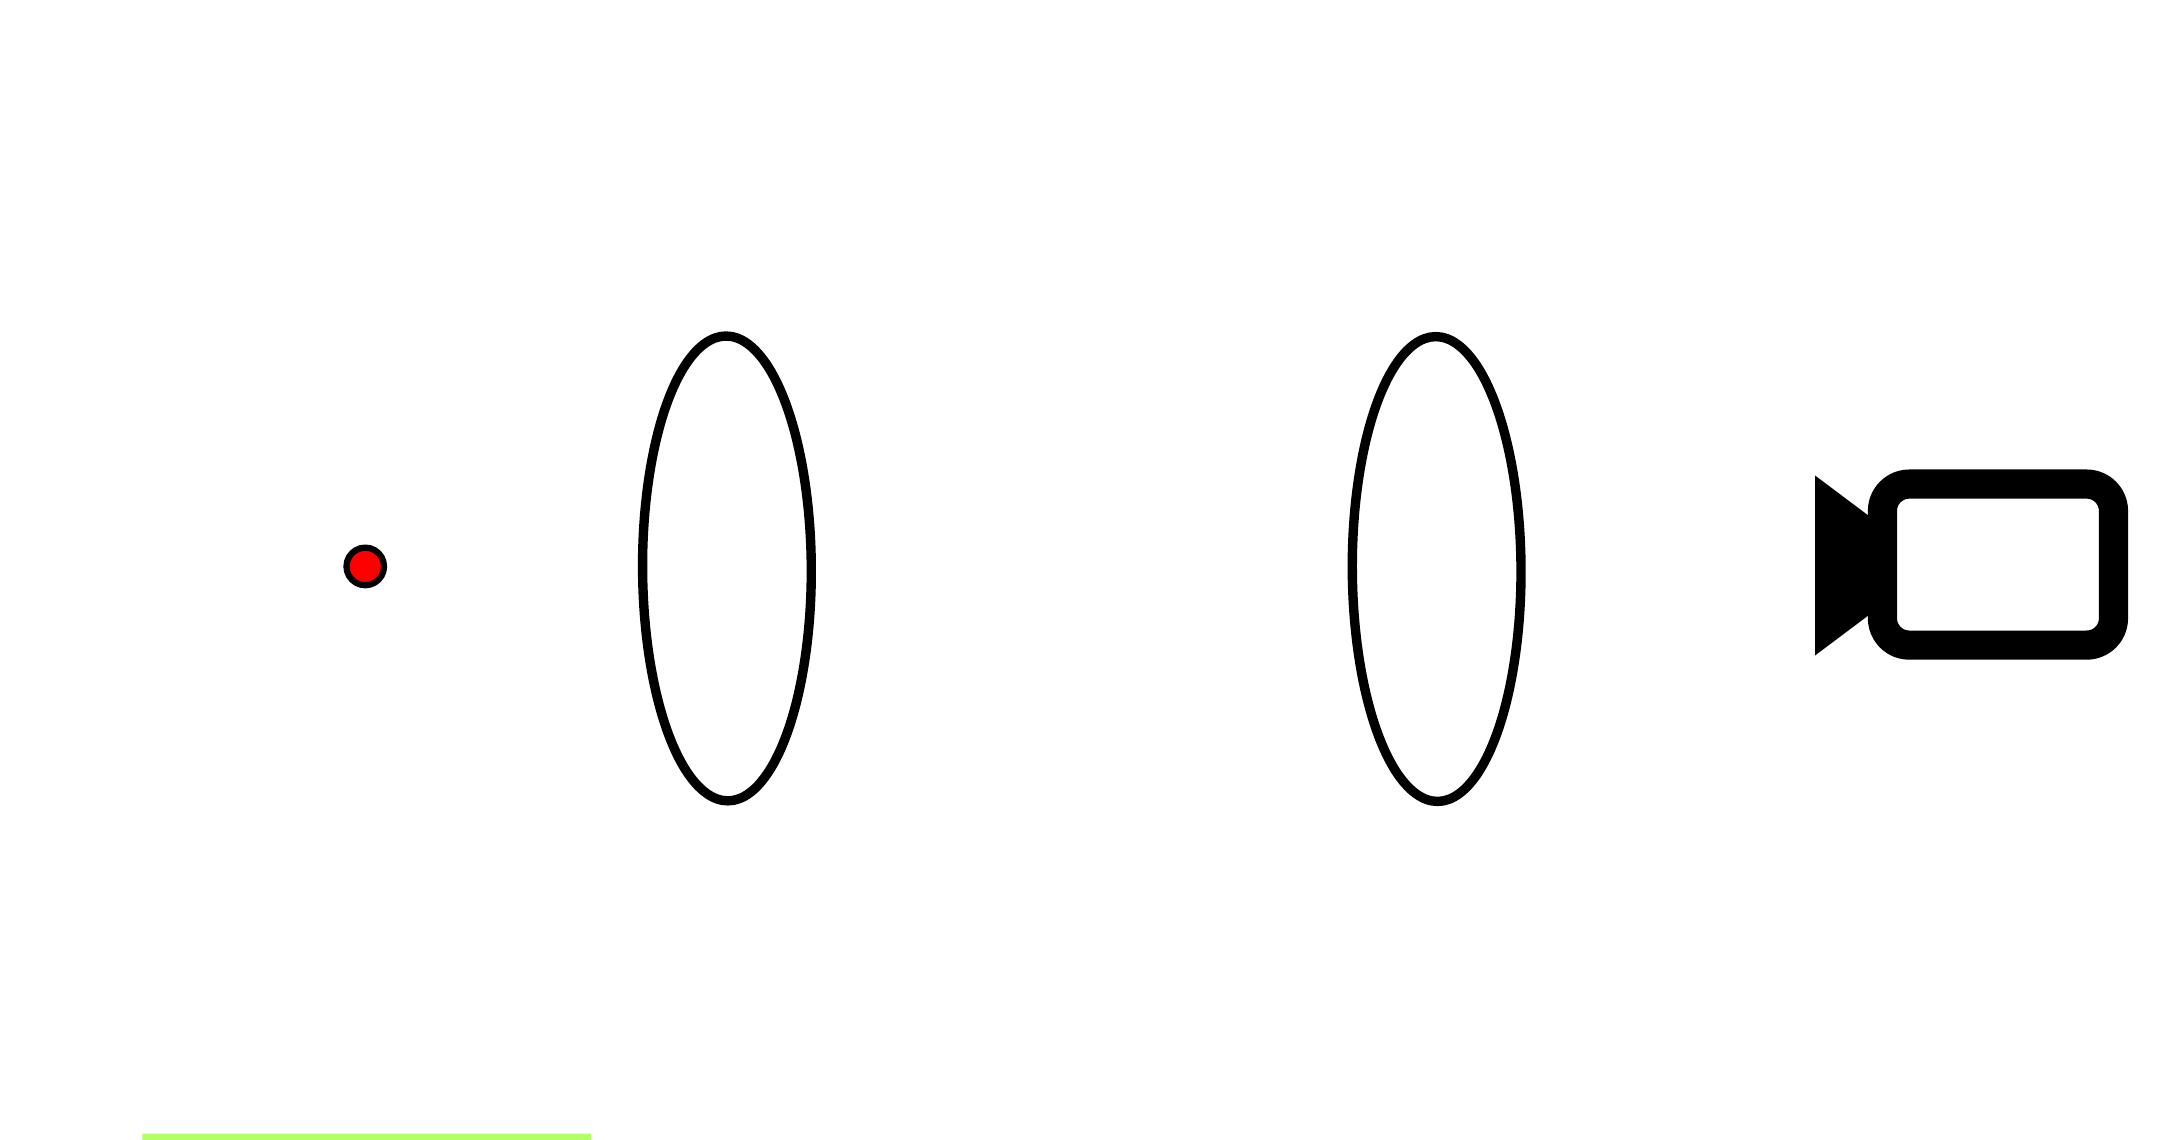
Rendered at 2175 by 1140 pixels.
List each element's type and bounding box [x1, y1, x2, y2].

text_box [642, 336, 812, 801]
text_box [1352, 336, 1522, 802]
text_box [1882, 484, 2114, 646]
text_box [1815, 475, 1876, 656]
text_box [346, 547, 385, 586]
